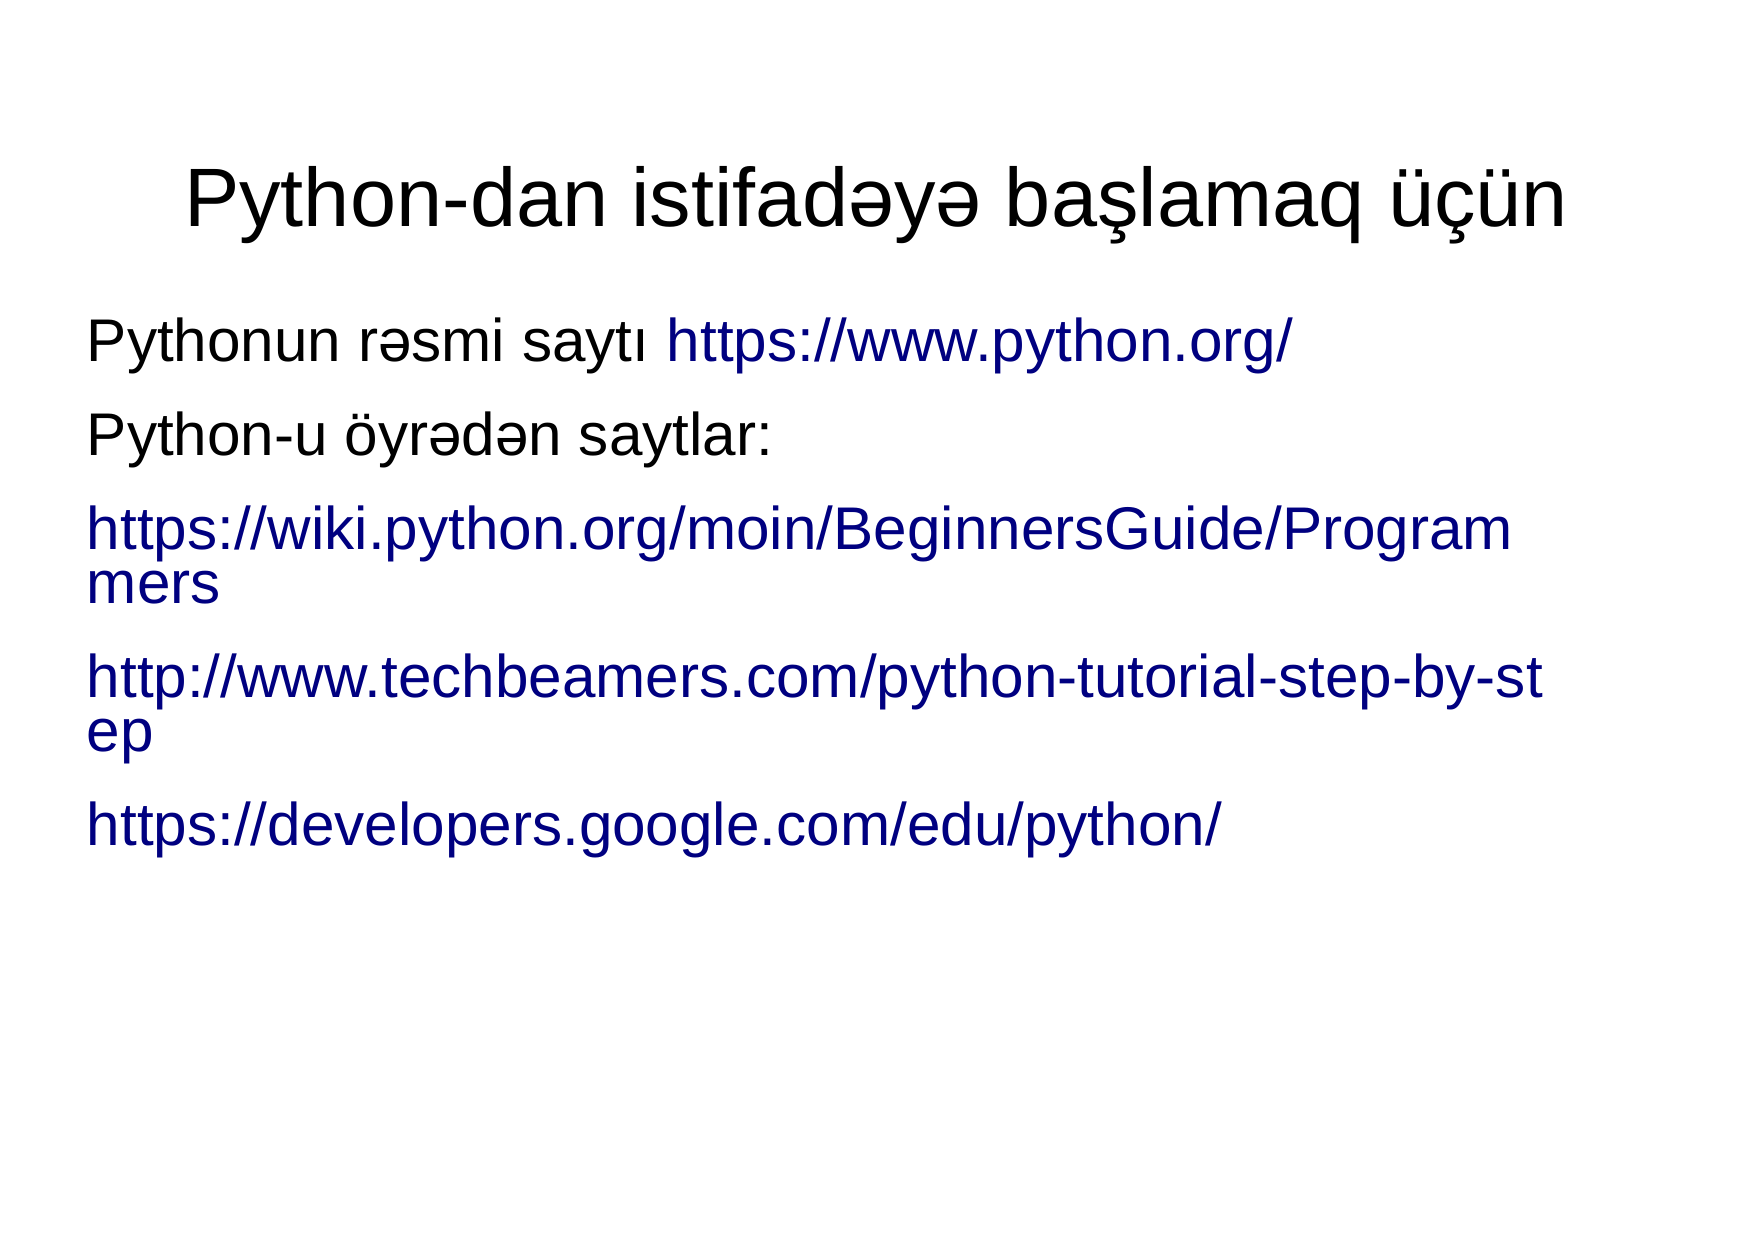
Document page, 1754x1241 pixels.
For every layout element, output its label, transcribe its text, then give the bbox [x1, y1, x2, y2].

title Python-dan istifadəyə başlamaq üçün [140, 103, 1614, 291]
list Pythonun rəsmi saytı https://www.python.org/ Python-u öyrədən saytlar: https://wiki.python.org/moin/BeginnersGuide/Programmers http://www.techbeamers.com/python-tutorial-step-by-step https://developers.google.com/edu/python/ [86, 307, 1560, 958]
